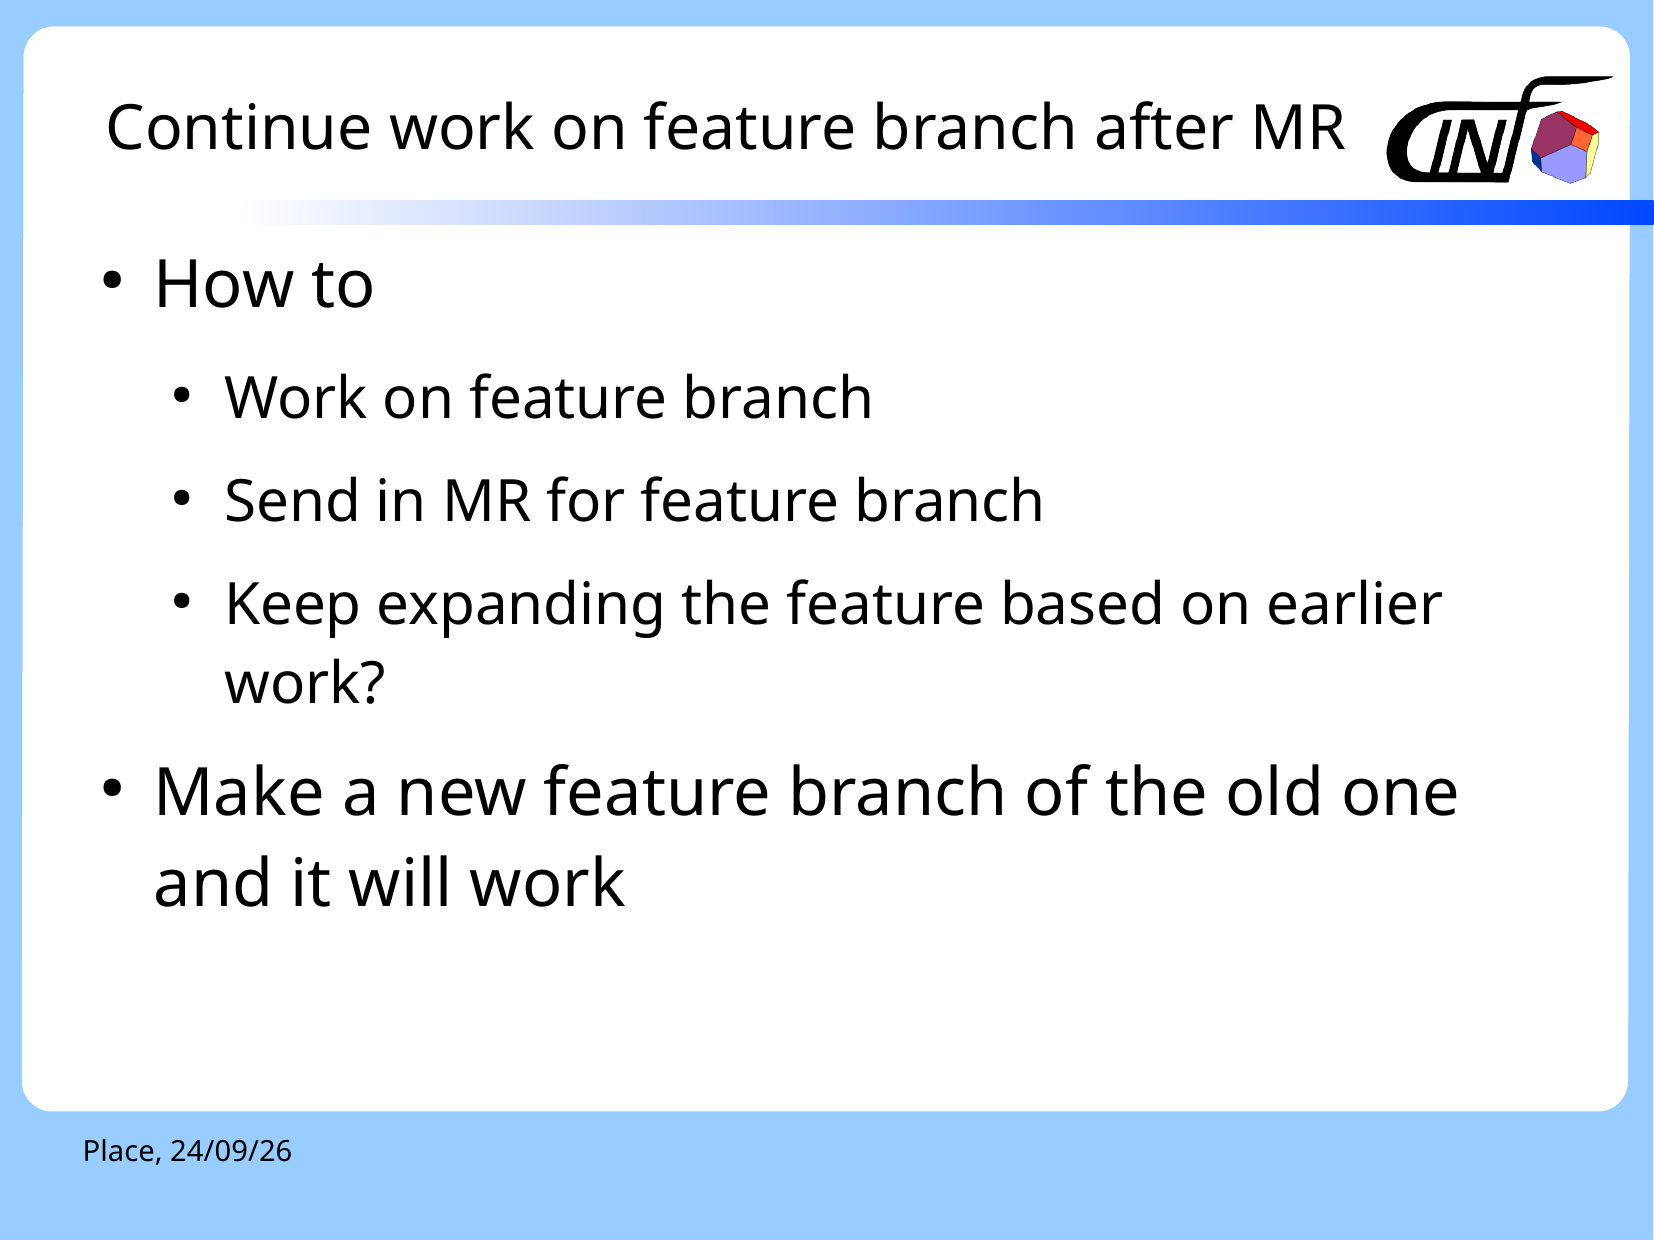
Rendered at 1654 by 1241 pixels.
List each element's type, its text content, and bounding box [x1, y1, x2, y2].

list How to Work on feature branch Send in MR for feature branch Keep expanding the feature based on earlier work? Make a new feature branch of the old one and it will work [82, 236, 1571, 1055]
picture [1386, 76, 1613, 184]
title Continue work on feature branch after MR [82, 49, 1371, 201]
